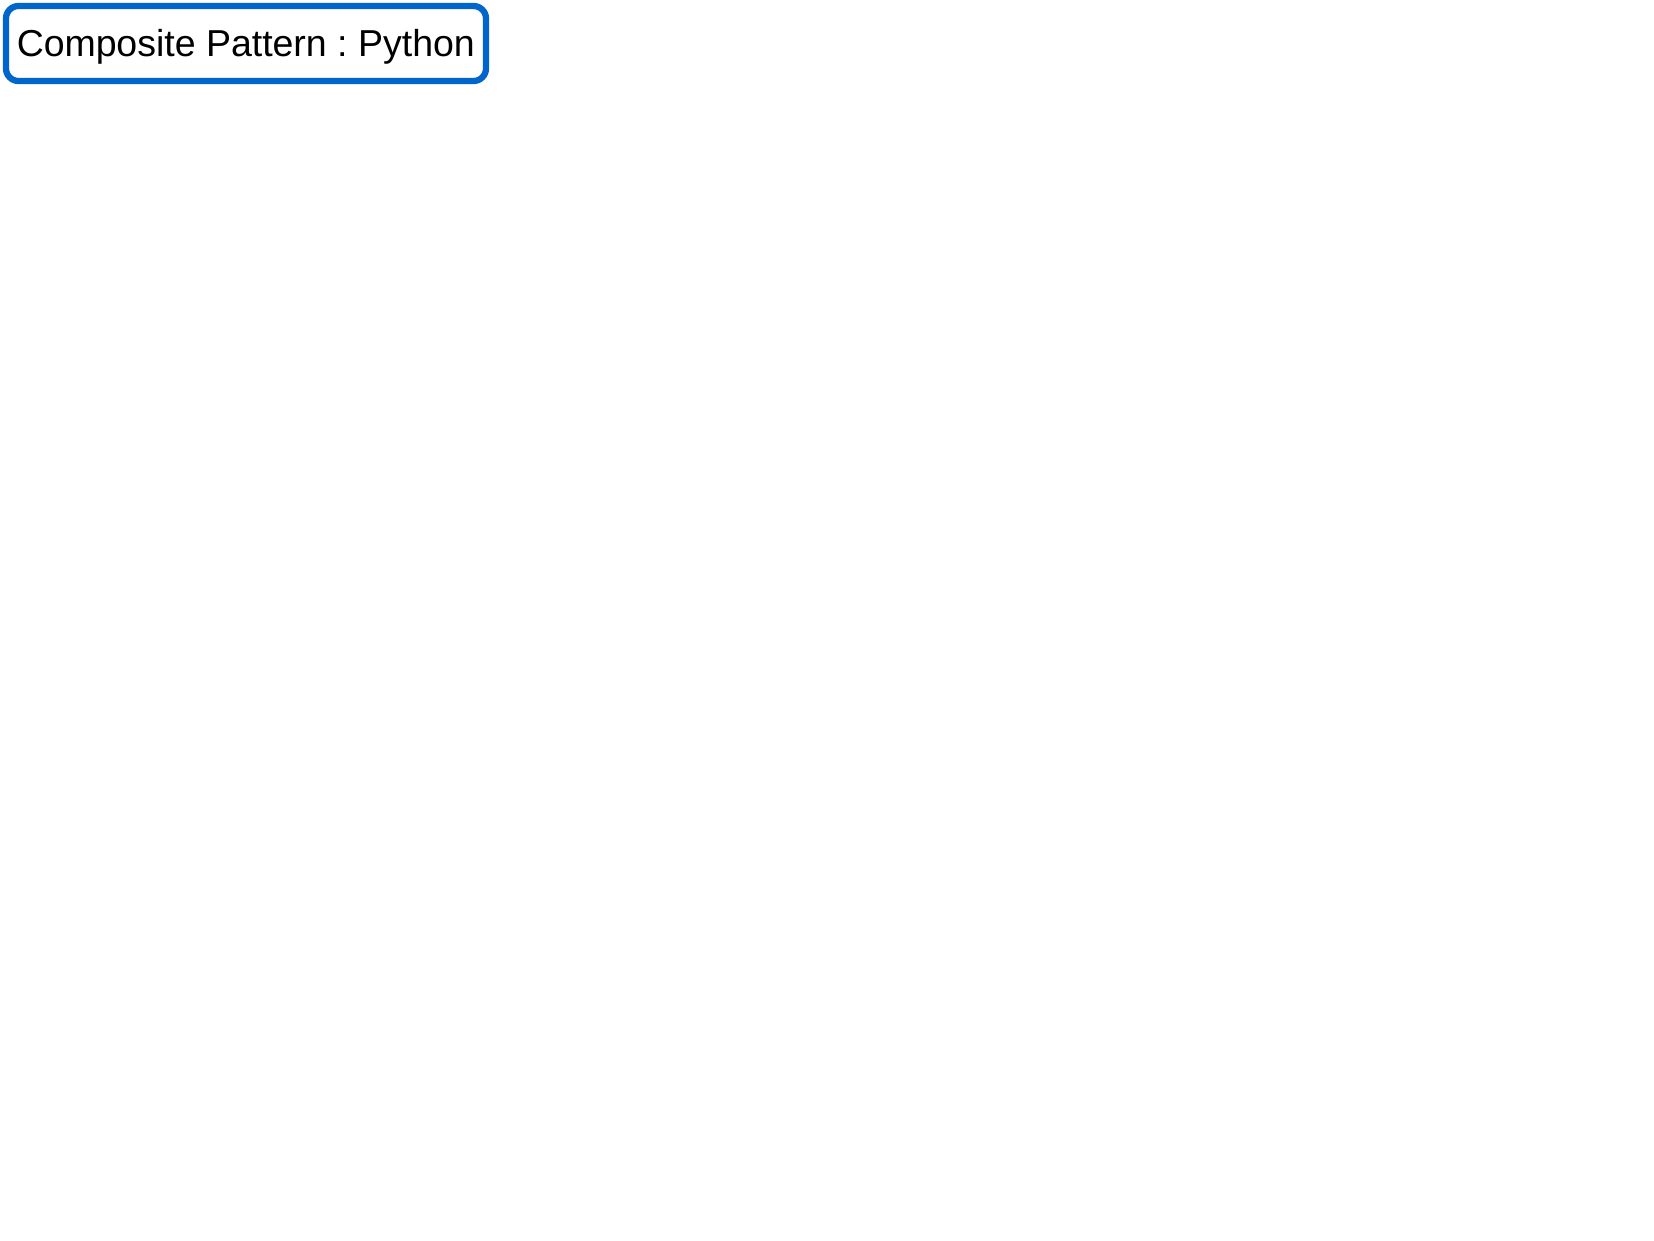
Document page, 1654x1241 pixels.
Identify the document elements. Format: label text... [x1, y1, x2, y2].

text_box Composite Pattern : Python [5, 5, 487, 82]
